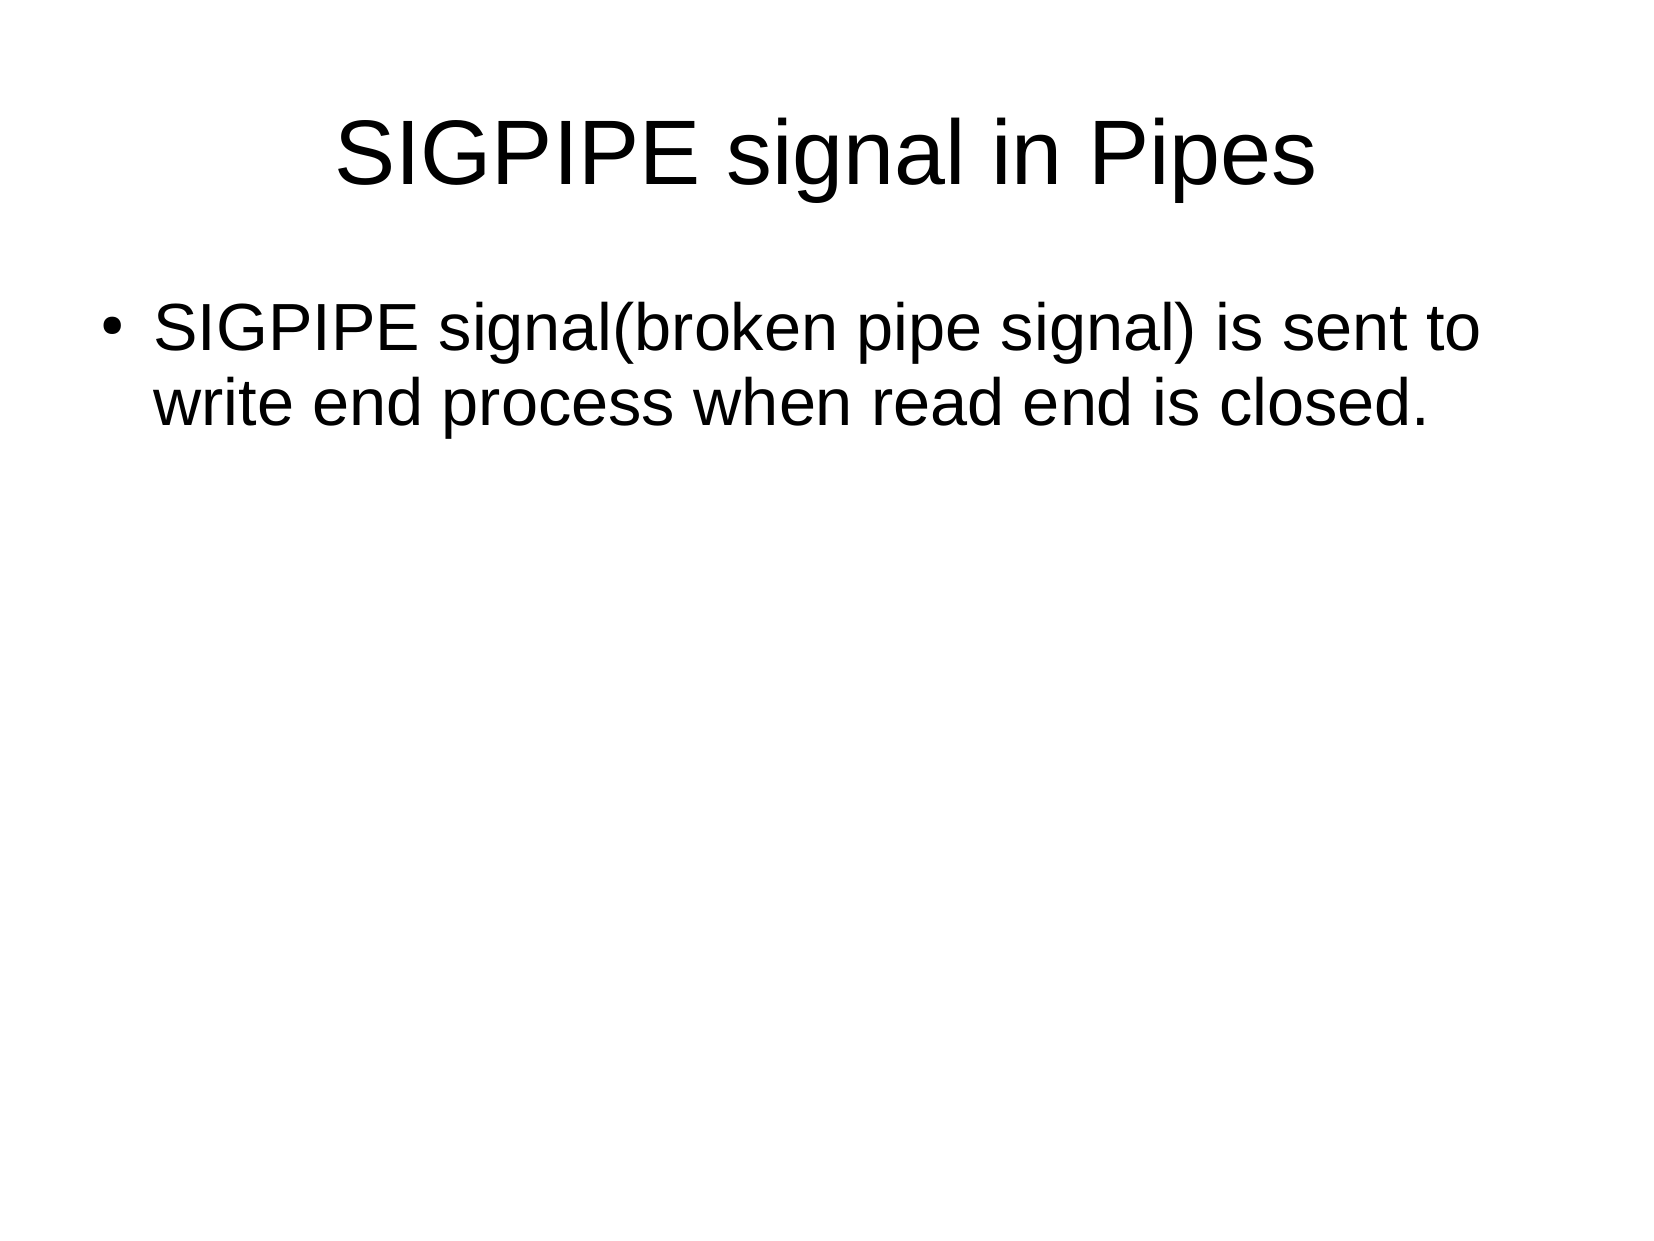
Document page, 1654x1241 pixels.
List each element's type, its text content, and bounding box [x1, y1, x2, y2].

title SIGPIPE signal in Pipes [82, 49, 1571, 257]
list SIGPIPE signal(broken pipe signal) is sent to write end process when read end is closed. [82, 290, 1571, 1010]
